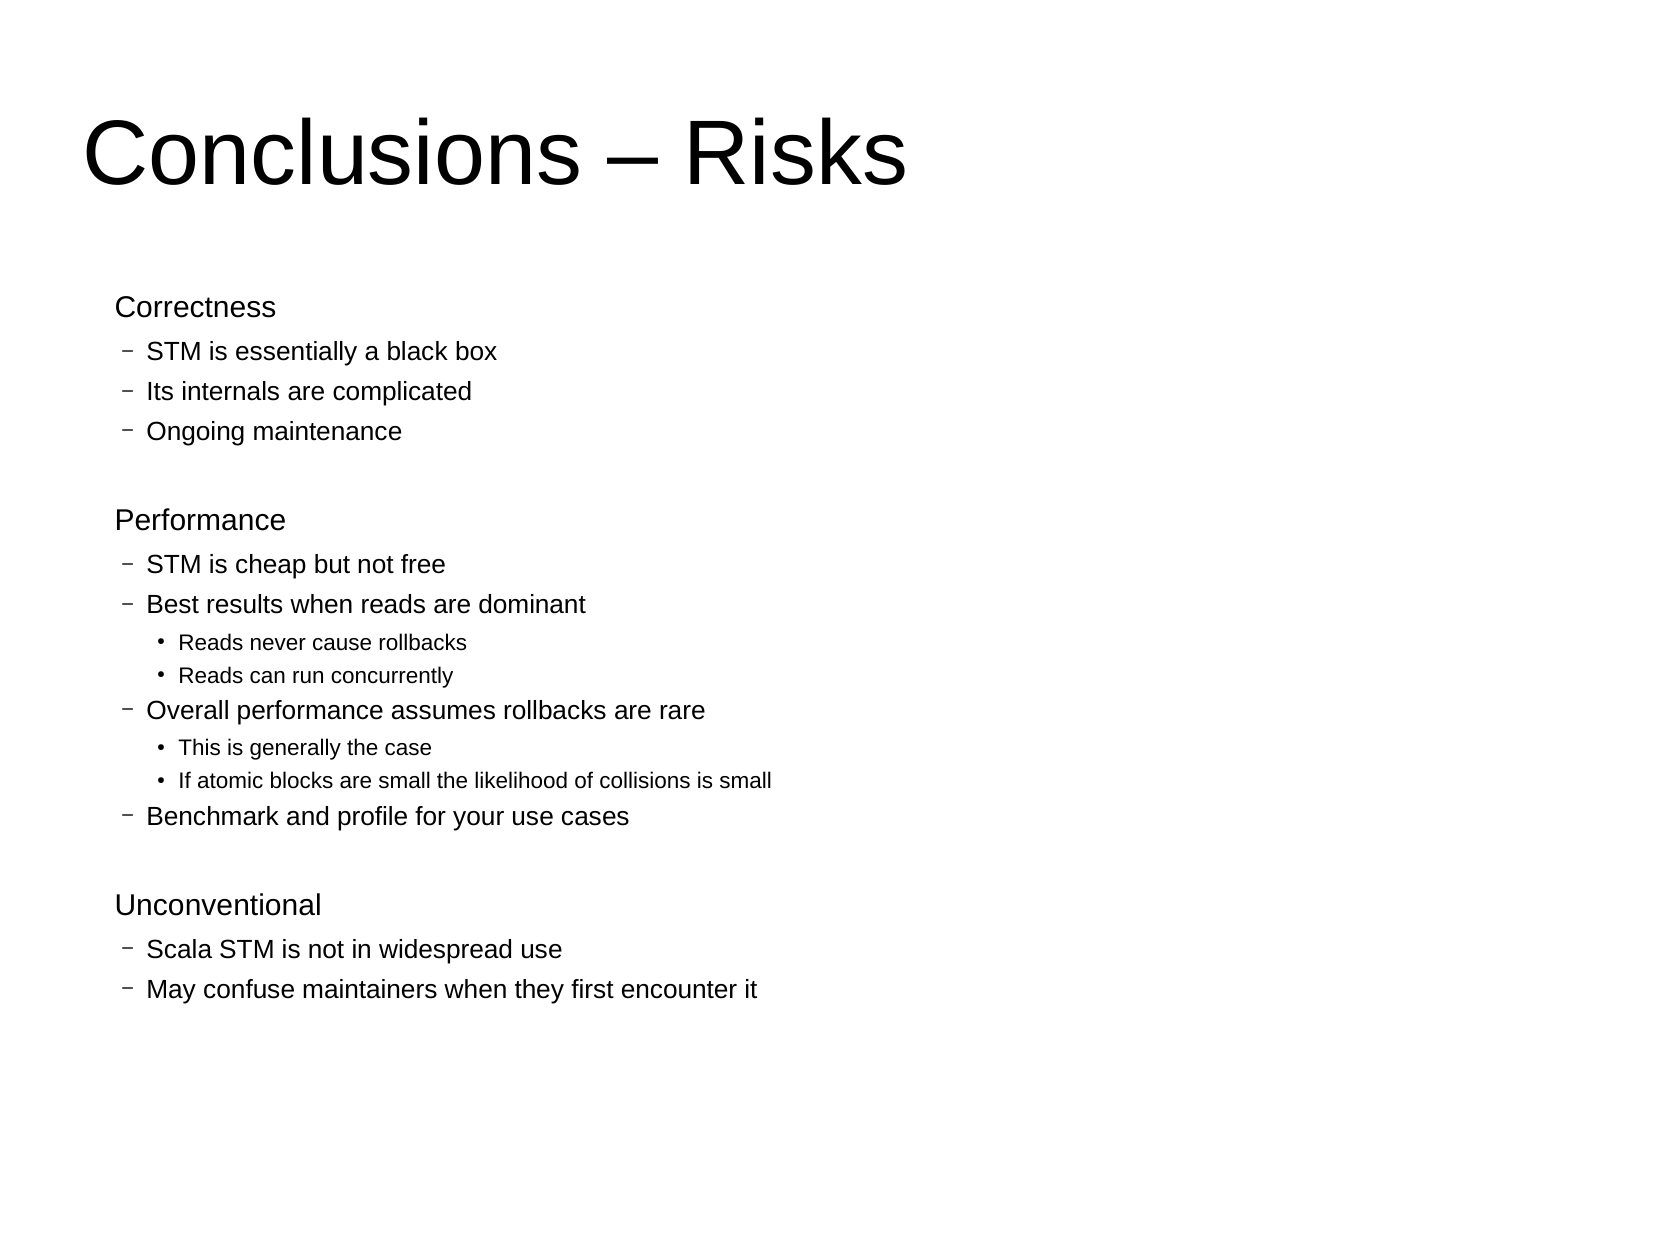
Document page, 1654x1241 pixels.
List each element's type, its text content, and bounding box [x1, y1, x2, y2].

list Correctness STM is essentially a black box Its internals are complicated Ongoing maintenance Performance STM is cheap but not free Best results when reads are dominant Reads never cause rollbacks Reads can run concurrently Overall performance assumes rollbacks are rare This is generally the case If atomic blocks are small the likelihood of collisions is small Benchmark and profile for your use cases Unconventional Scala STM is not in widespread use May confuse maintainers when they first encounter it [82, 290, 1571, 1010]
title Conclusions – Risks [82, 49, 1571, 257]
